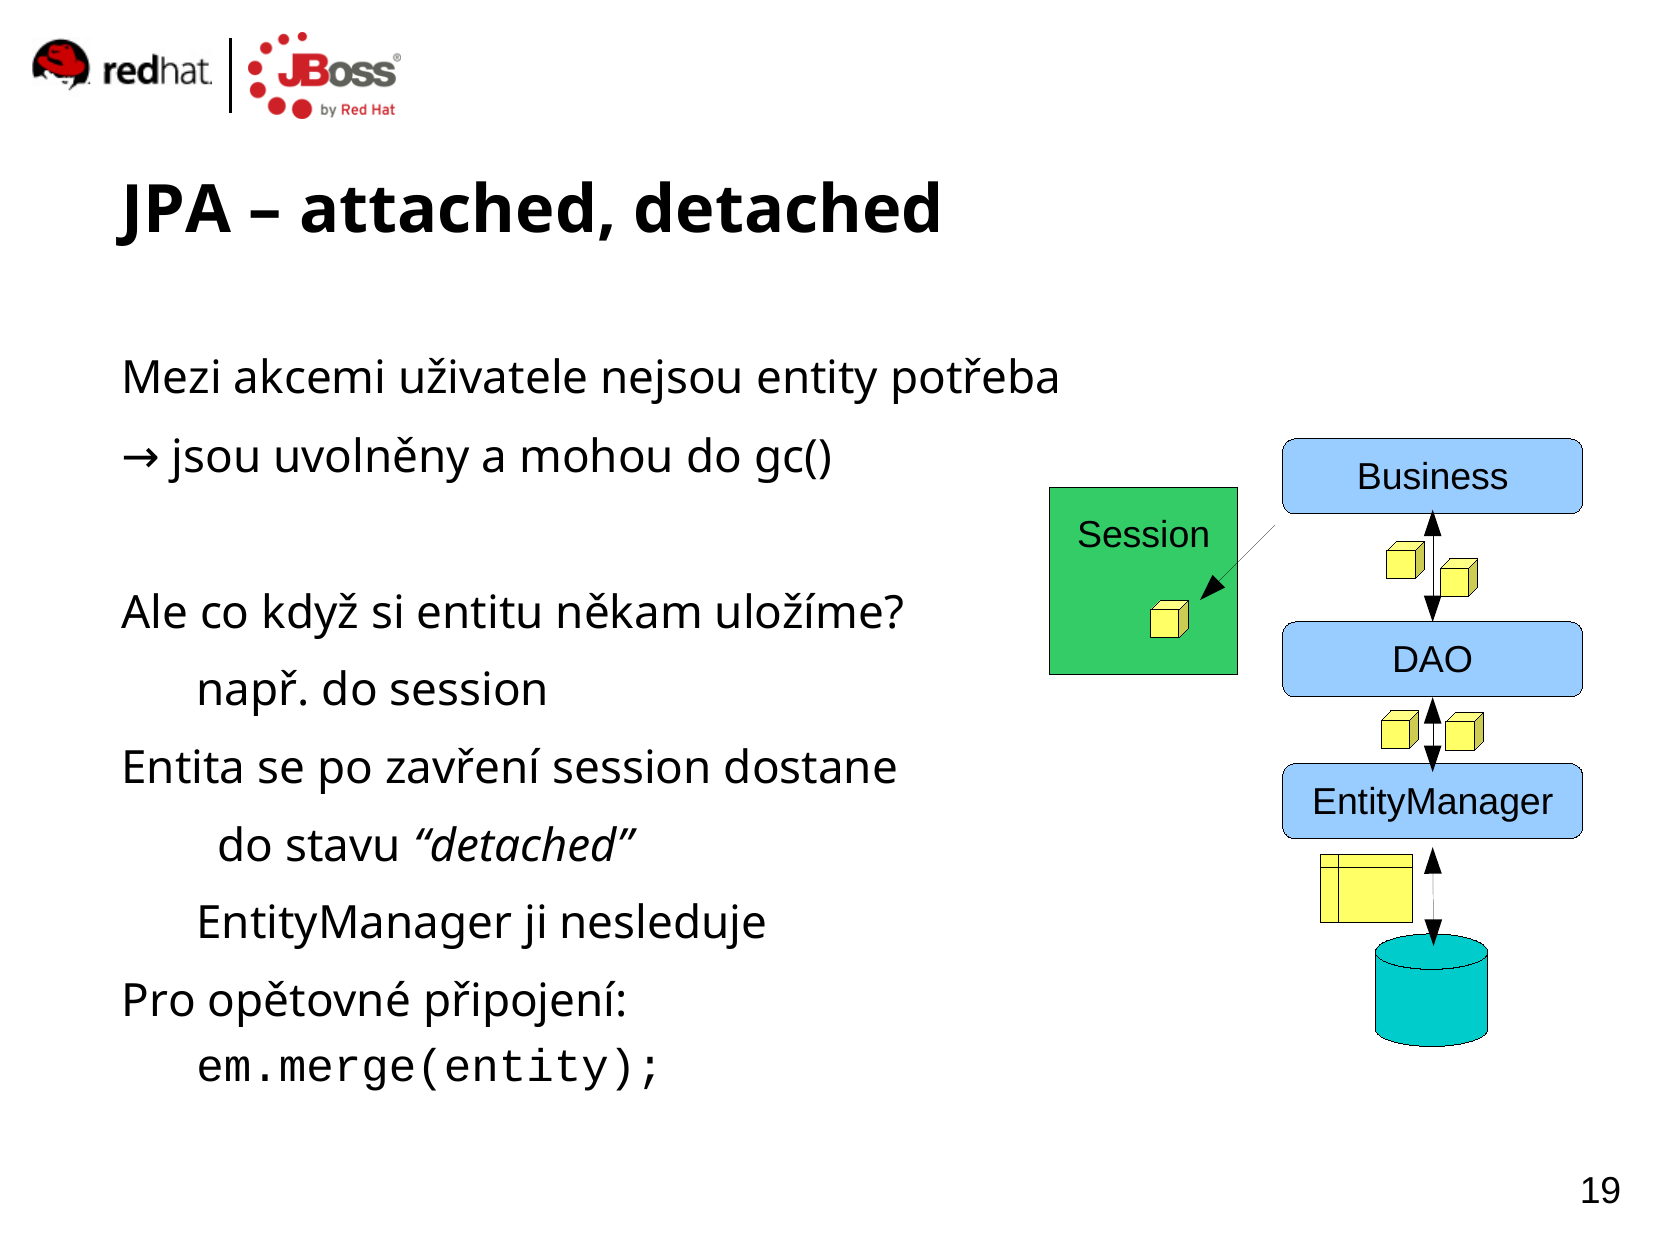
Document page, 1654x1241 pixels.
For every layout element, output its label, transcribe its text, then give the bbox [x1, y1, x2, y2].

title JPA – attached, detached [121, 102, 1534, 311]
text_box Business [1282, 438, 1583, 514]
text_box [1381, 710, 1419, 749]
text_box [1386, 541, 1425, 579]
text_box Session [1049, 487, 1238, 675]
text_box [1375, 933, 1488, 1047]
picture [248, 32, 401, 102]
picture [31, 37, 212, 98]
text_box [1440, 558, 1478, 597]
text_box [1320, 854, 1413, 923]
text_box [1445, 712, 1484, 751]
list Mezi akcemi uživatele nejsou entity potřeba → jsou uvolněny a mohou do gc() Ale co když si entitu někam uložíme? např. do session Entita se po zavření session dostane do stavu “detached” EntityManager ji nesleduje Pro opětovné připojení: em.merge(entity); [121, 344, 1201, 1112]
text_box DAO [1282, 621, 1583, 697]
text_box [1150, 600, 1189, 638]
text_box EntityManager [1282, 763, 1583, 839]
